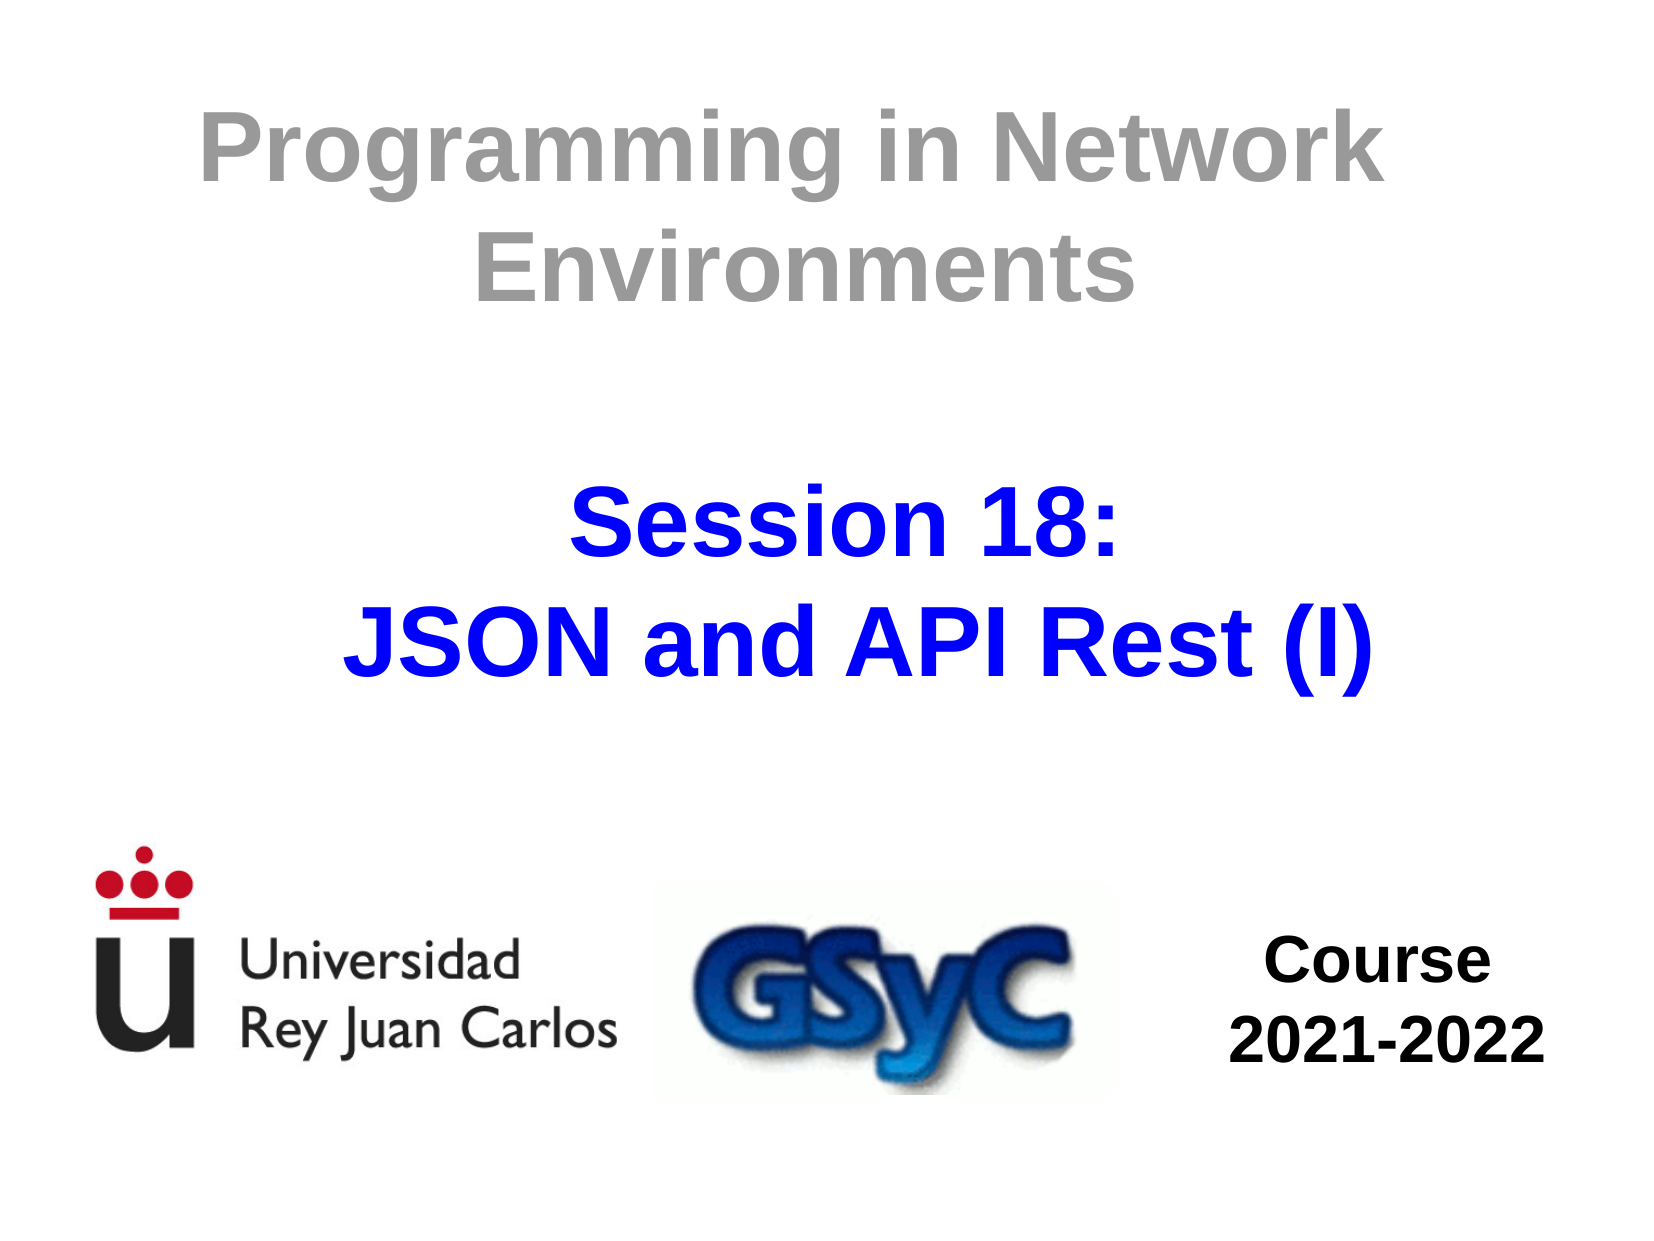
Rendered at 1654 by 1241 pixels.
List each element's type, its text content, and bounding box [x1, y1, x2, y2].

picture [61, 825, 646, 1081]
title Session 18: JSON and API Rest (I) [144, 408, 1576, 744]
picture [653, 885, 1111, 1096]
title Course 2021-2022 [1185, 915, 1591, 1066]
title Programming in Network Environments [120, 75, 1491, 327]
